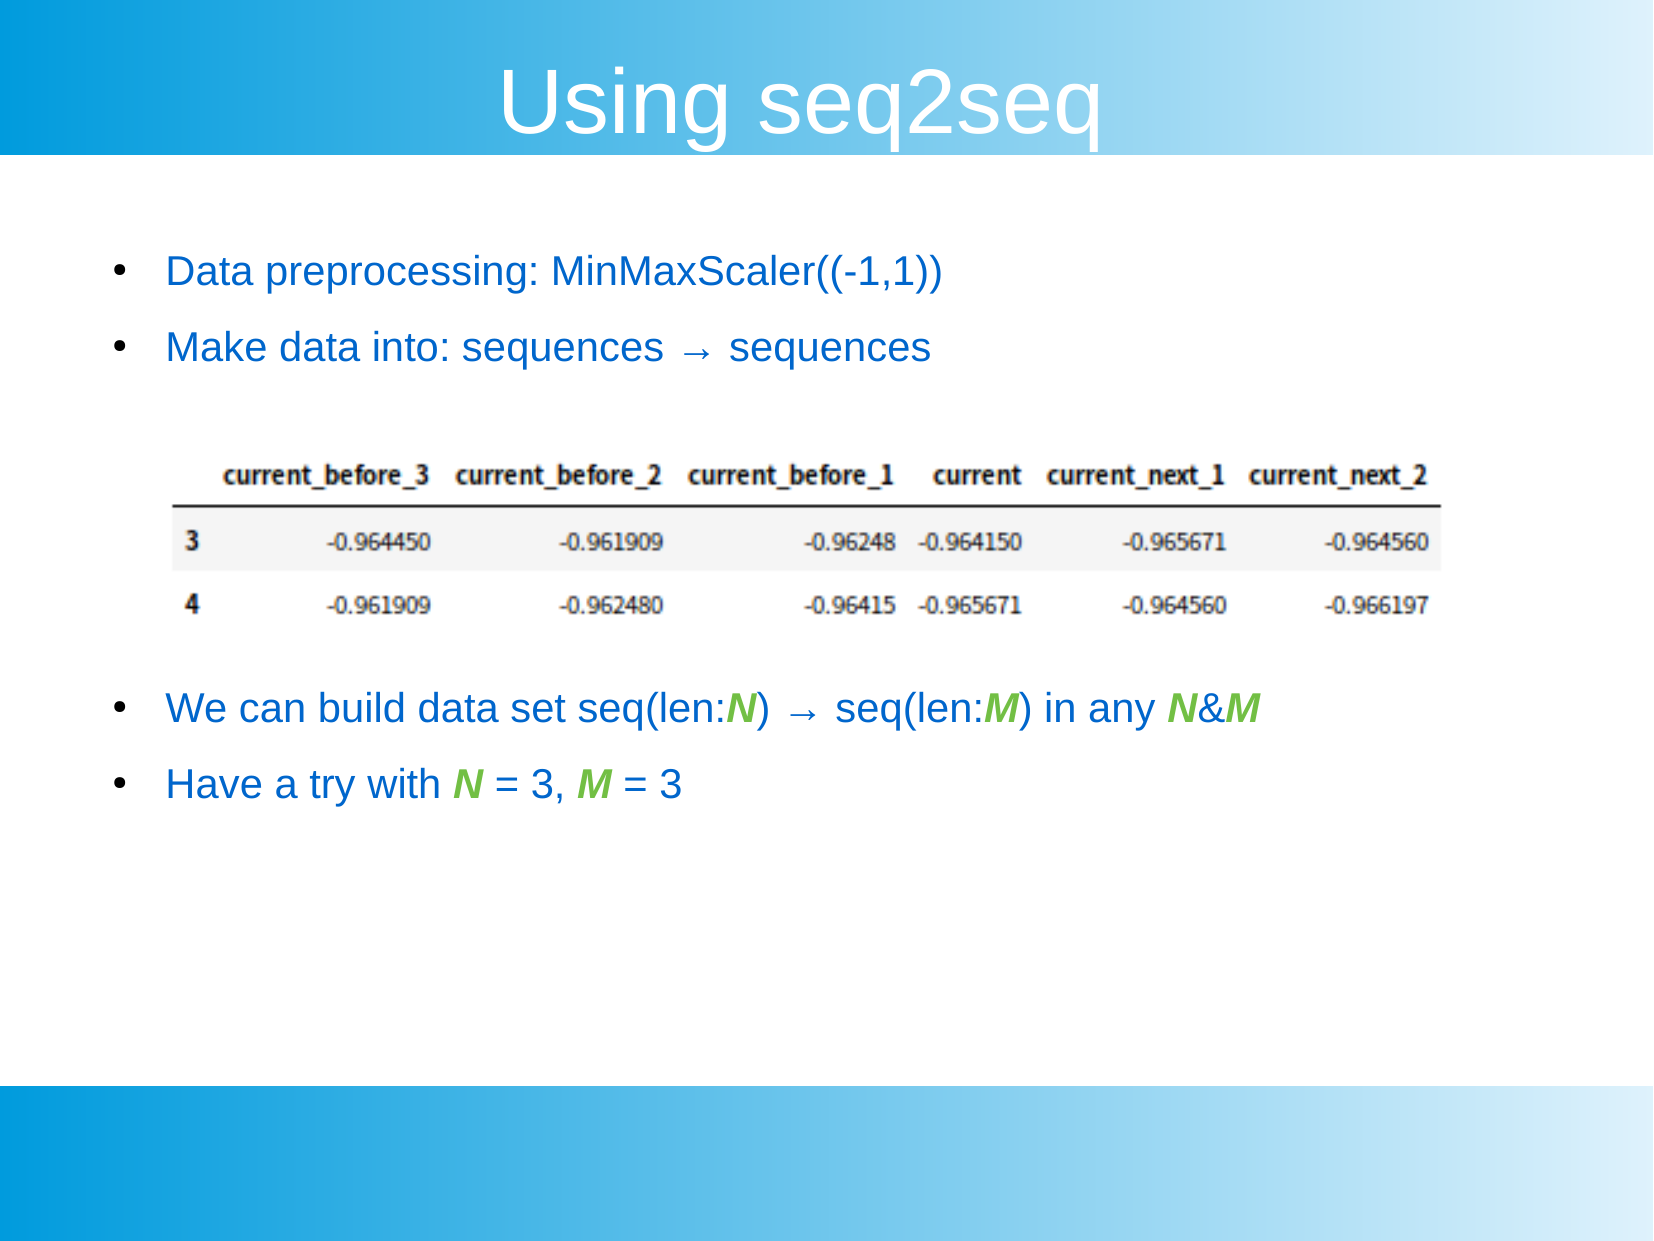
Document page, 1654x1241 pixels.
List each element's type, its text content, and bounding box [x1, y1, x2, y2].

picture [153, 422, 1477, 650]
list We can build data set seq(len:N) → seq(len:M) in any N&M Have a try with N = 3, M = 3 [94, 685, 1500, 745]
title Using seq2seq [82, 49, 1571, 155]
list Data preprocessing: MinMaxScaler((-1,1)) Make data into: sequences → sequences [94, 248, 1500, 308]
